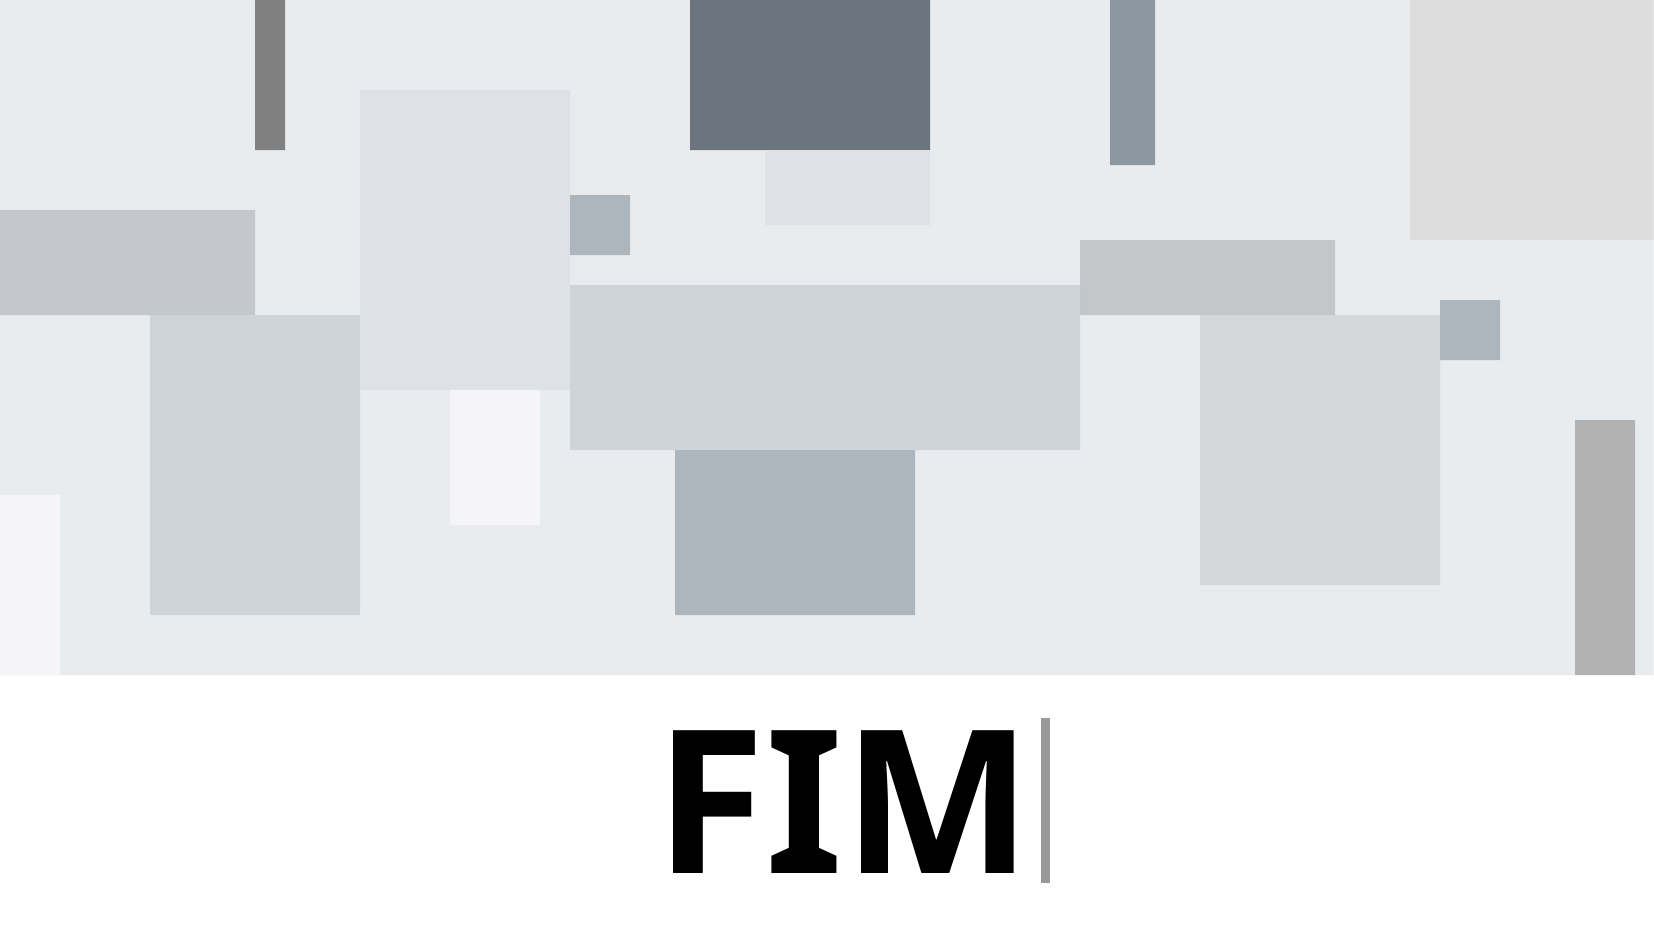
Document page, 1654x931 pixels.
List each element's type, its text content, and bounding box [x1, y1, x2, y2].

text_box FIM [177, 652, 1047, 931]
